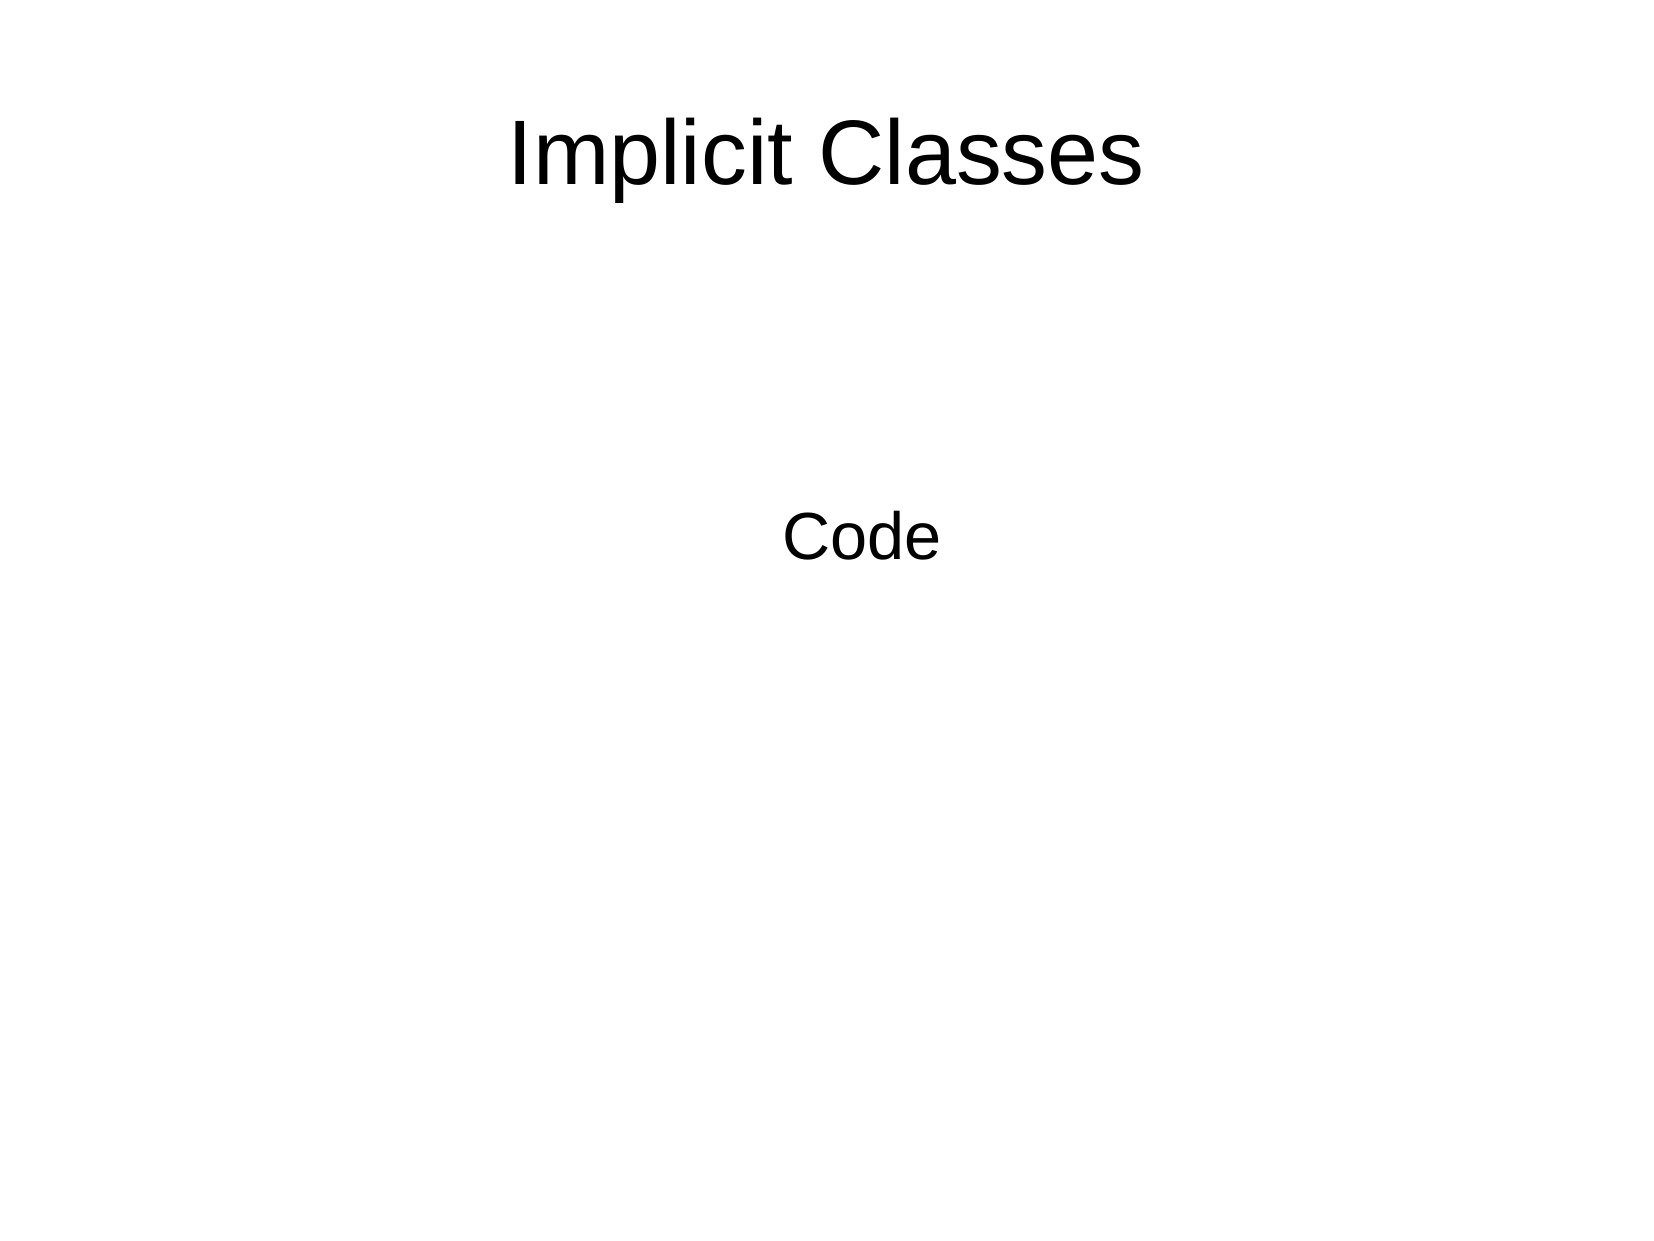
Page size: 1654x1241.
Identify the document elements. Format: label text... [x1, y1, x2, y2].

list Code [82, 290, 1571, 1010]
title Implicit Classes [82, 49, 1571, 257]
